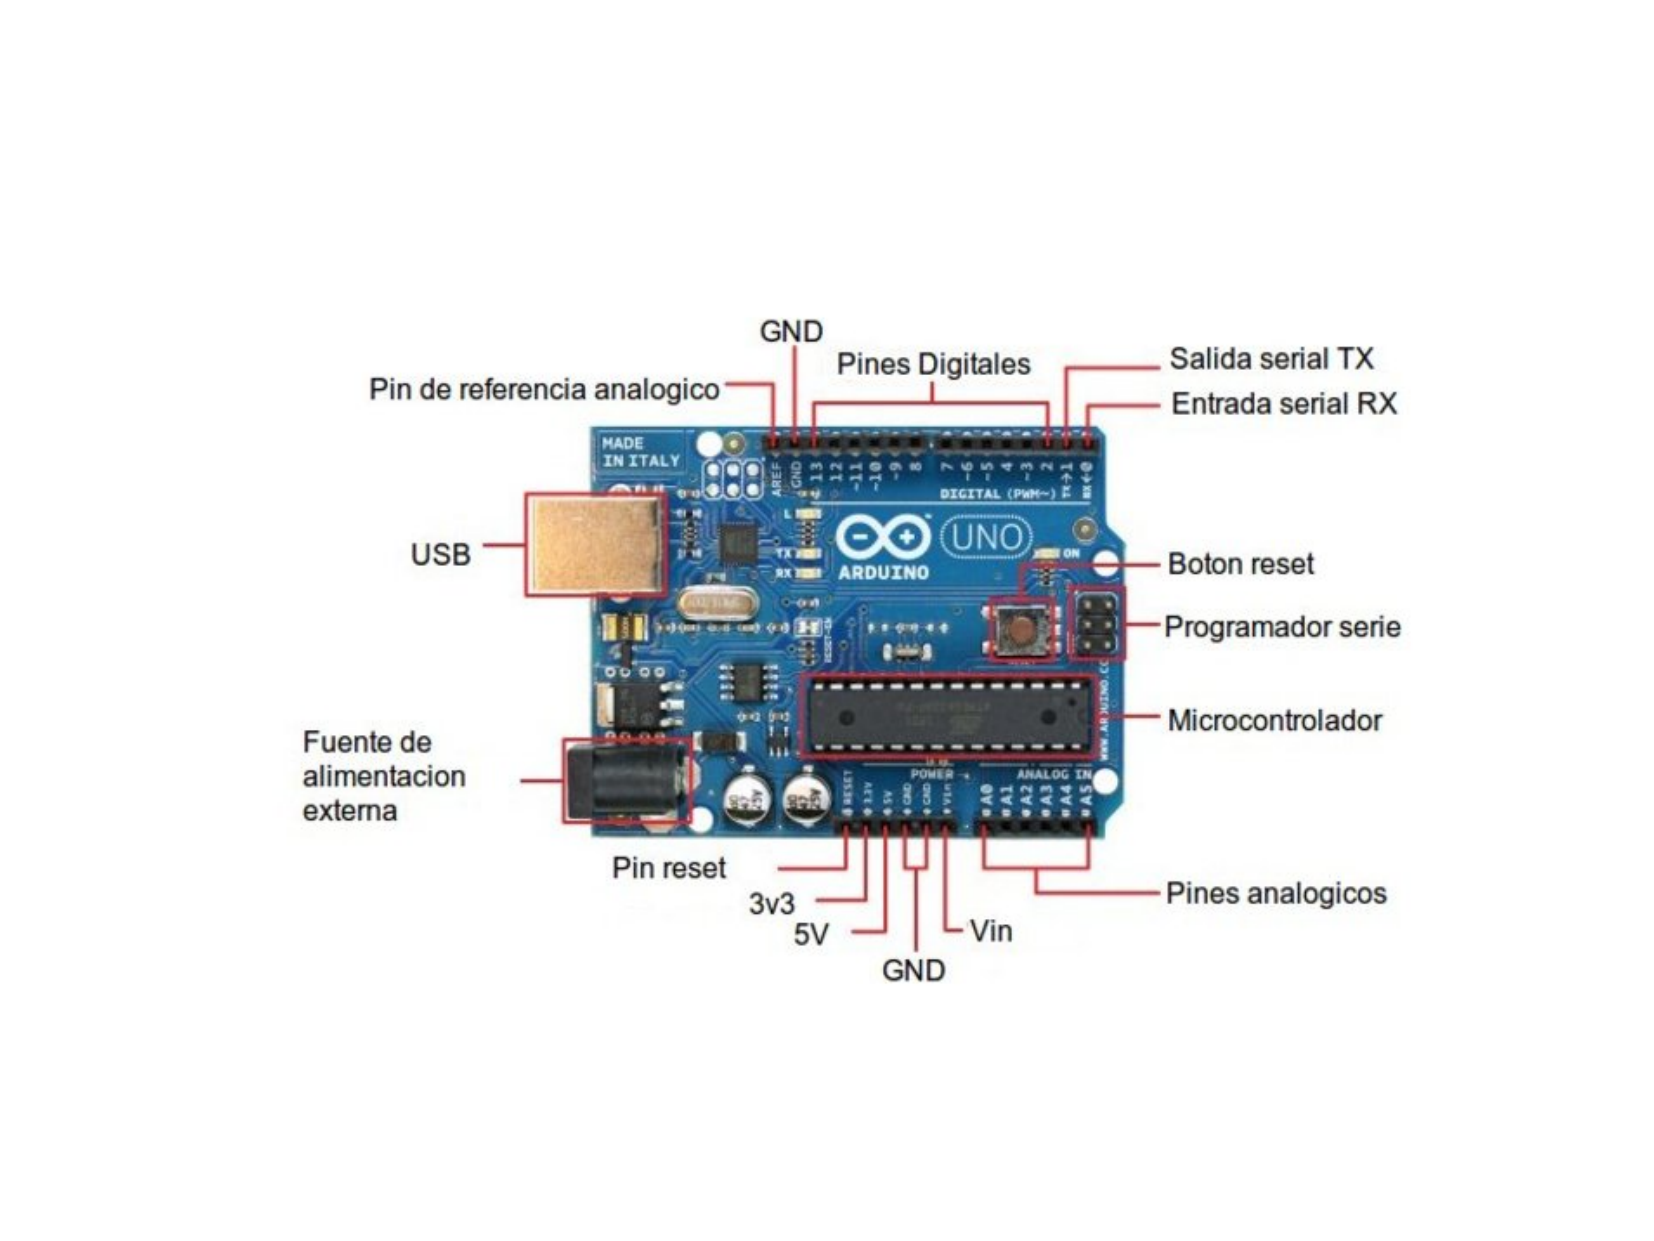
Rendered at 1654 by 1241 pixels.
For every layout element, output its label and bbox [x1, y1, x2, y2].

picture [107, 290, 1546, 1010]
